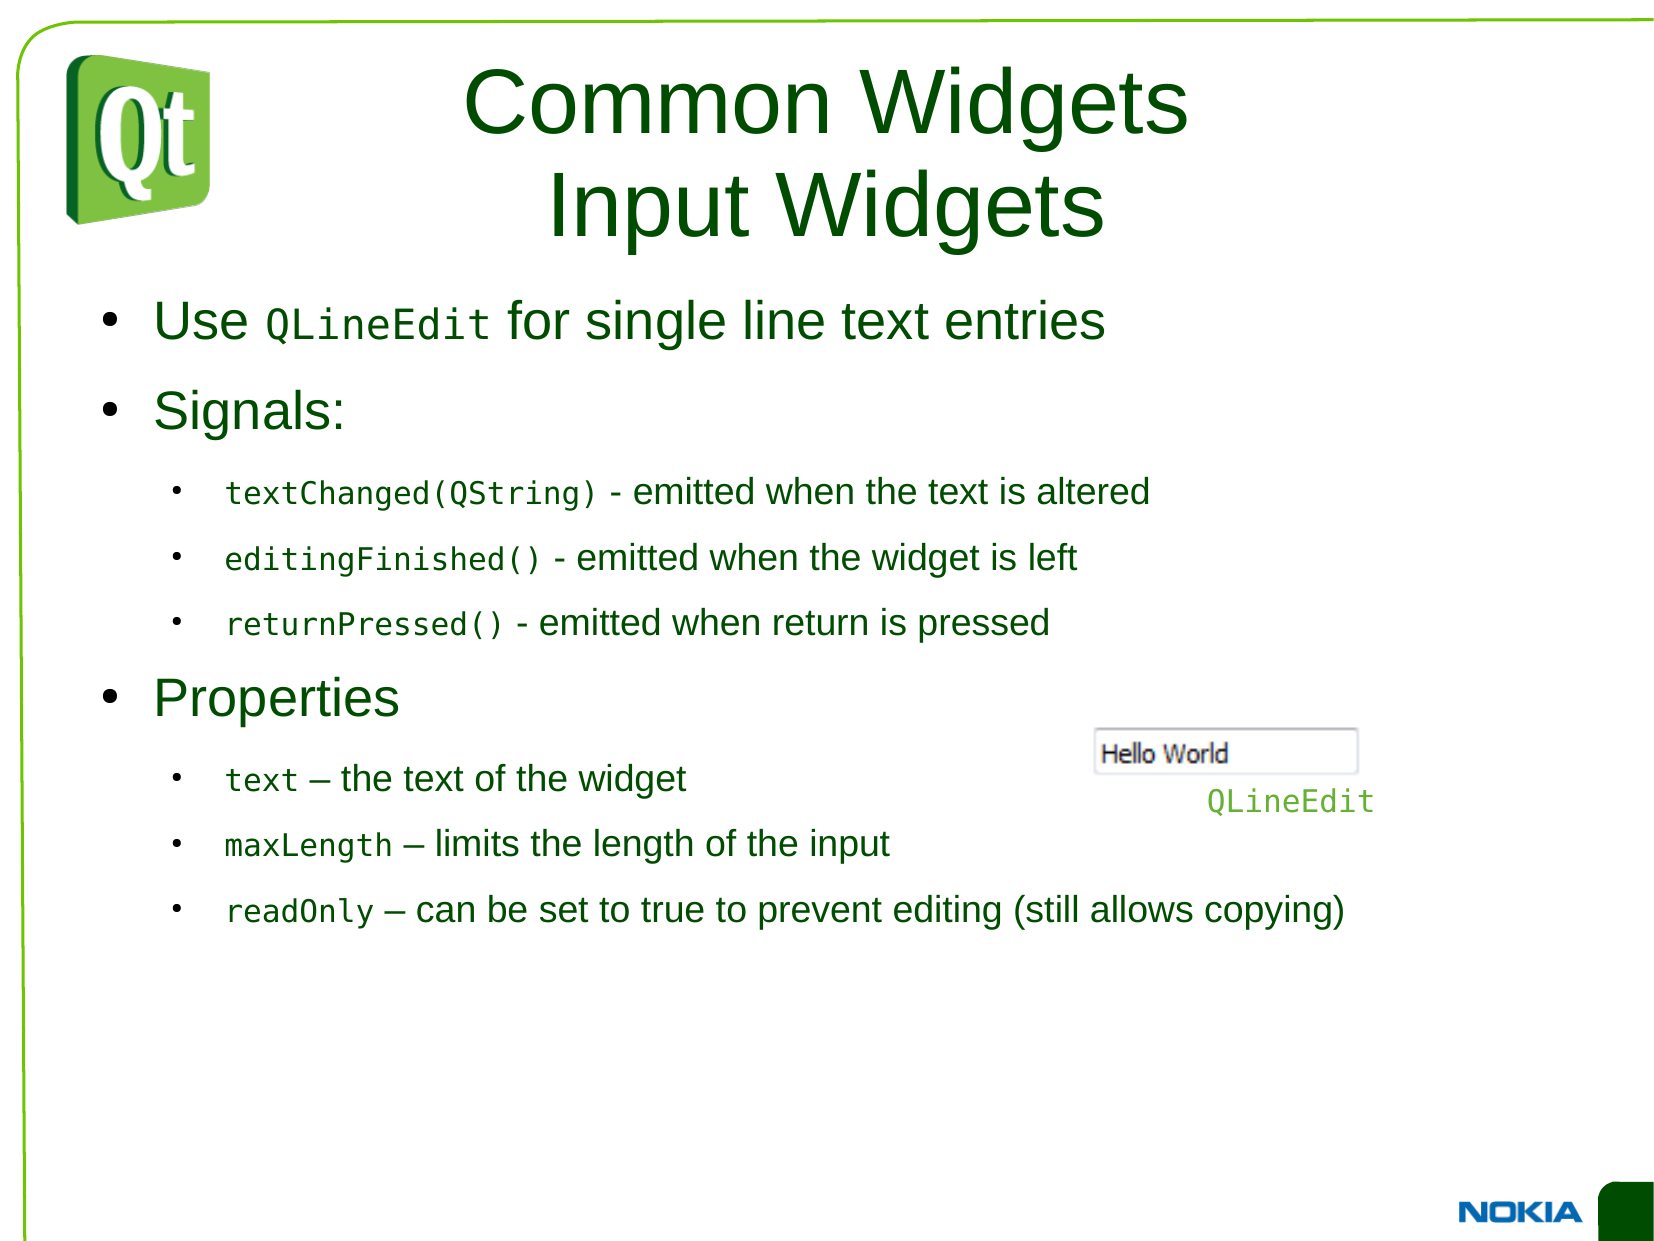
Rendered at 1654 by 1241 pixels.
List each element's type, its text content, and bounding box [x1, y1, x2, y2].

picture [66, 55, 82, 225]
title Common Widgets Input Widgets [82, 50, 1571, 256]
picture [1092, 726, 1362, 778]
text_box QLineEdit [1192, 775, 1391, 827]
picture [1459, 1201, 1583, 1223]
list Use QLineEdit for single line text entries Signals: textChanged(QString) - emitted when the text is altered editingFinished() - emitted when the widget is left returnPressed() - emitted when return is pressed Properties text – the text of the widget maxLength – limits the length of the input readOnly – can be set to true to prevent editing (still allows copying) [82, 290, 1571, 1094]
